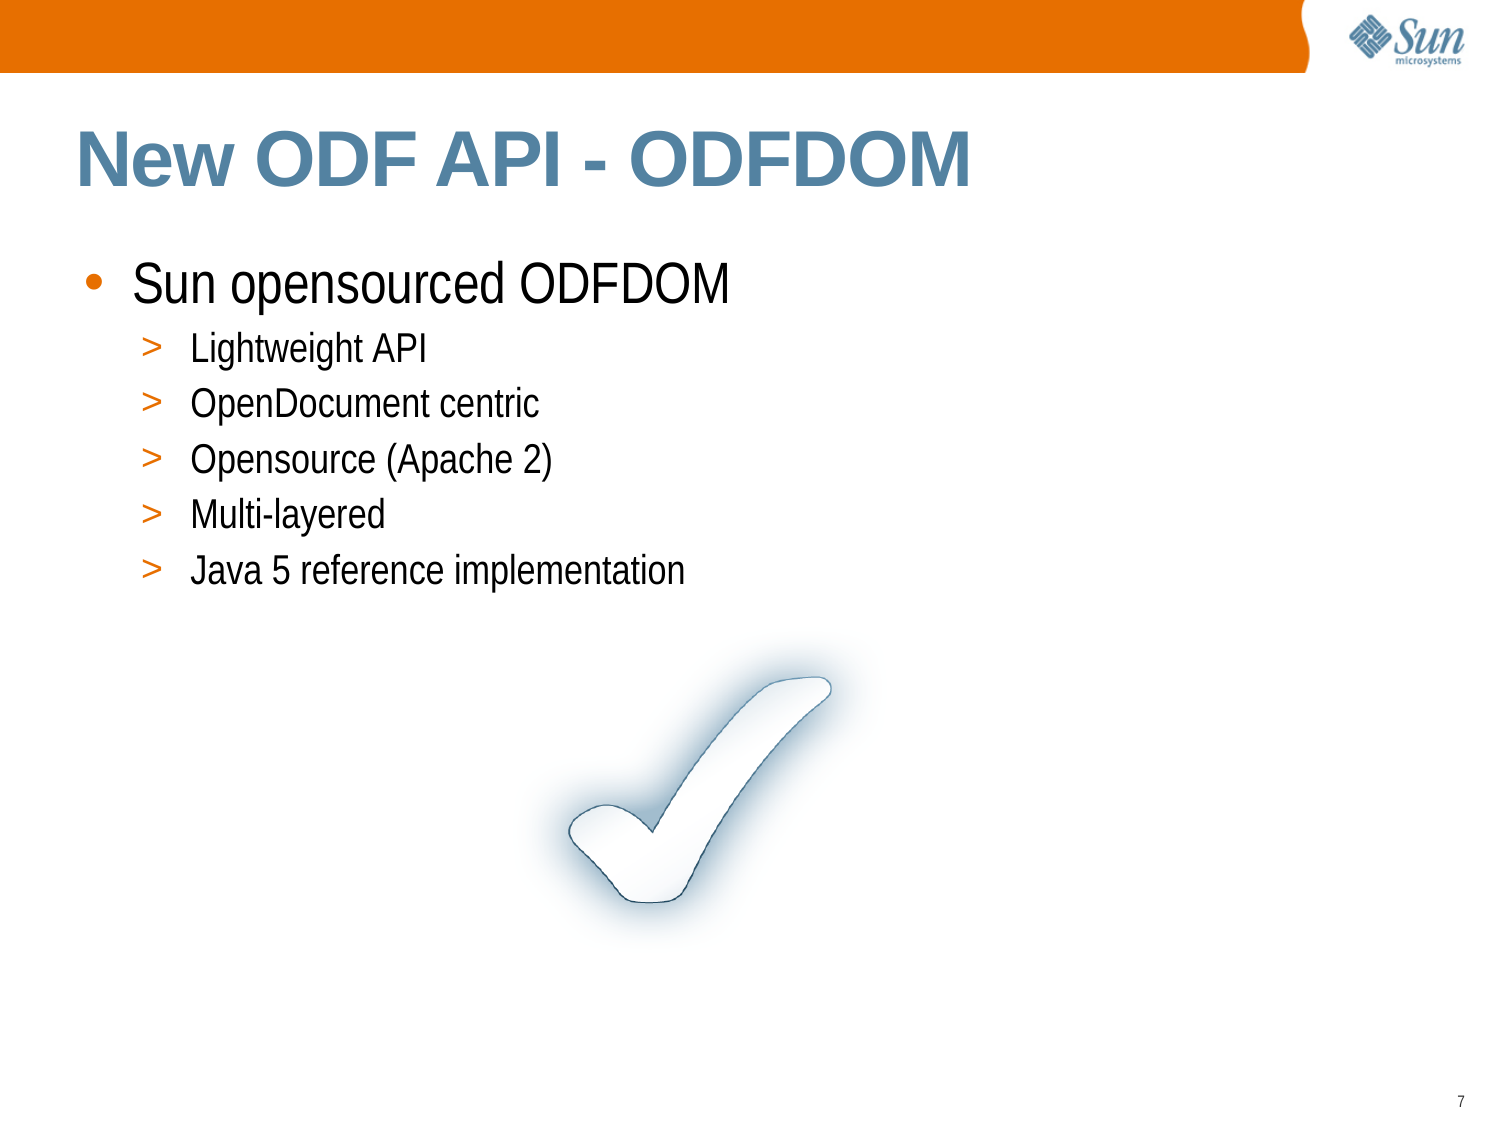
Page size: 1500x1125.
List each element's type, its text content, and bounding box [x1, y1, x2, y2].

picture [412, 609, 1004, 966]
list Sun opensourced ODFDOM Lightweight API OpenDocument centric Opensource (Apache 2) Multi-layered Java 5 reference implementation [64, 258, 1401, 1062]
title New ODF API - ODFDOM [75, 123, 1437, 227]
picture [0, 0, 1500, 73]
